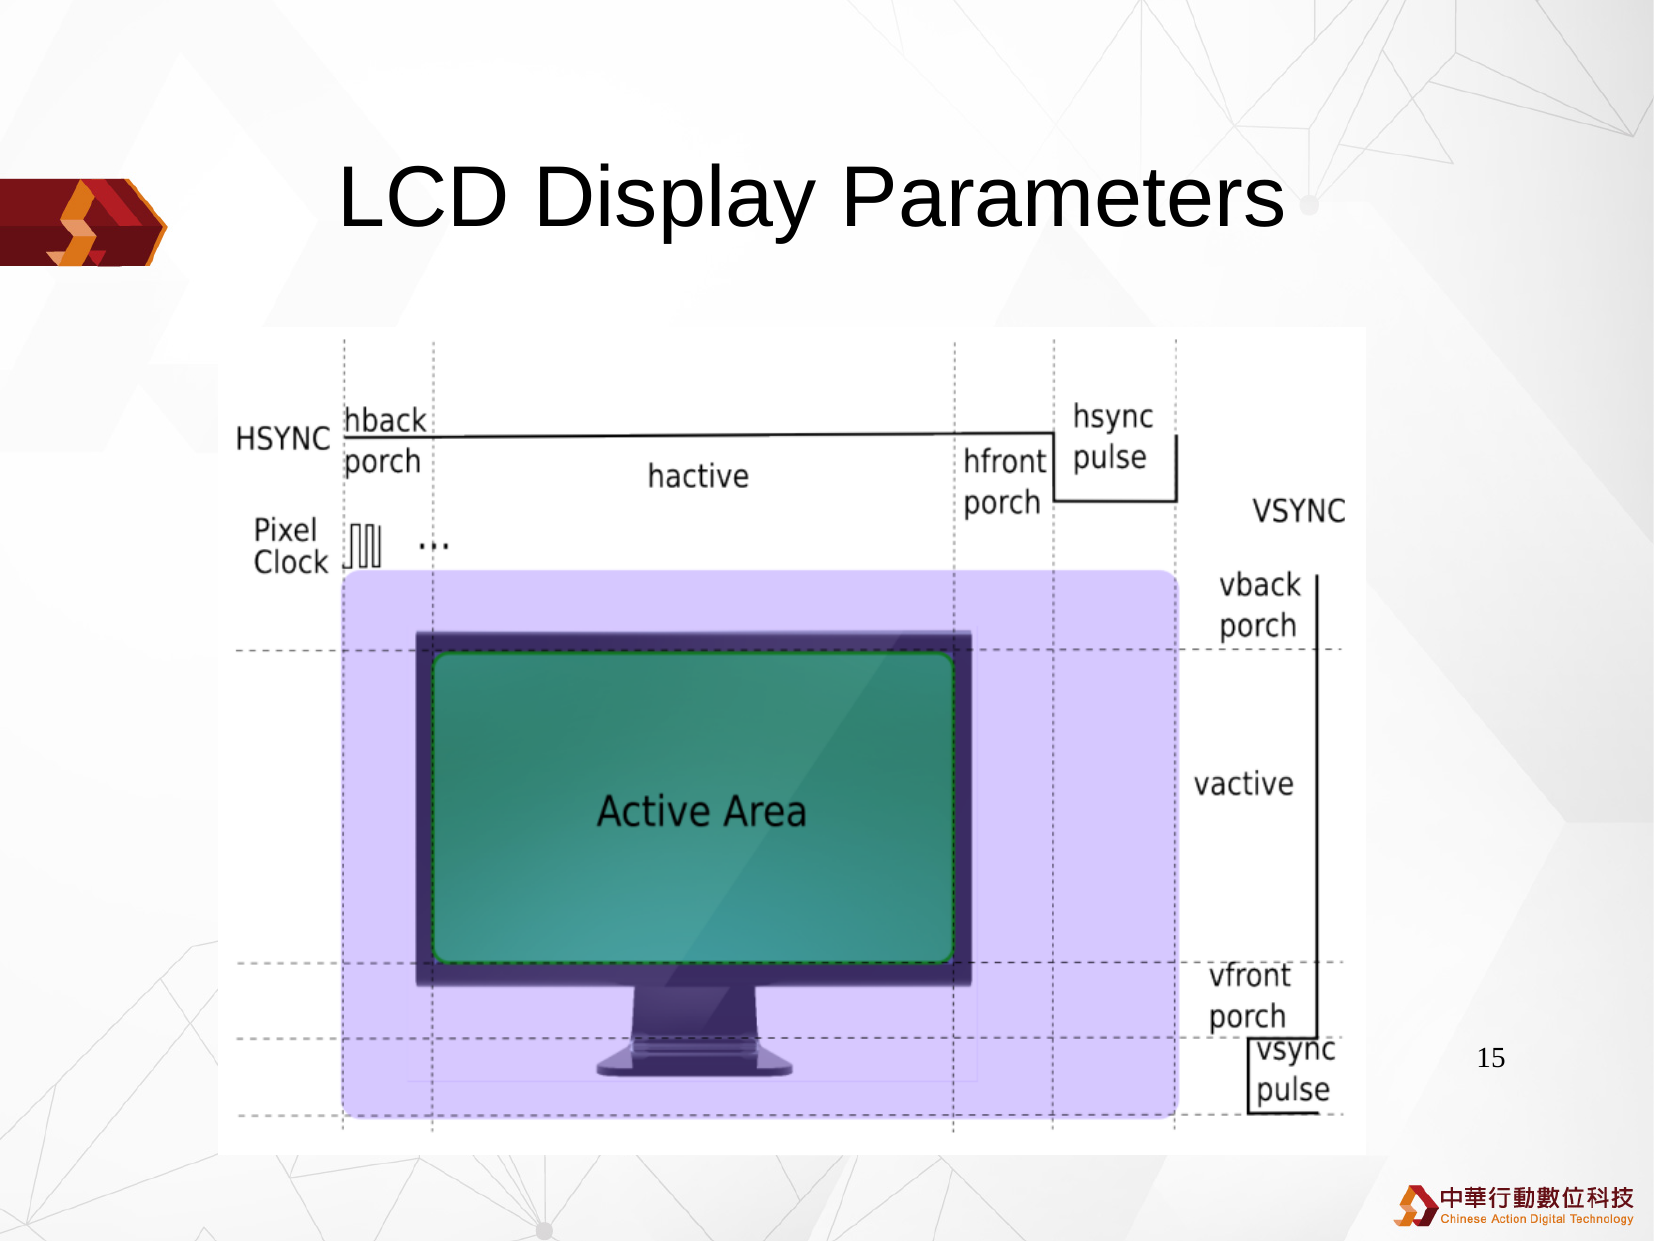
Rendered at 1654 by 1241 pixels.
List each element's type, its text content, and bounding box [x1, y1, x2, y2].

picture [0, 0, 1654, 1241]
title LCD Display Parameters [118, 112, 1506, 281]
